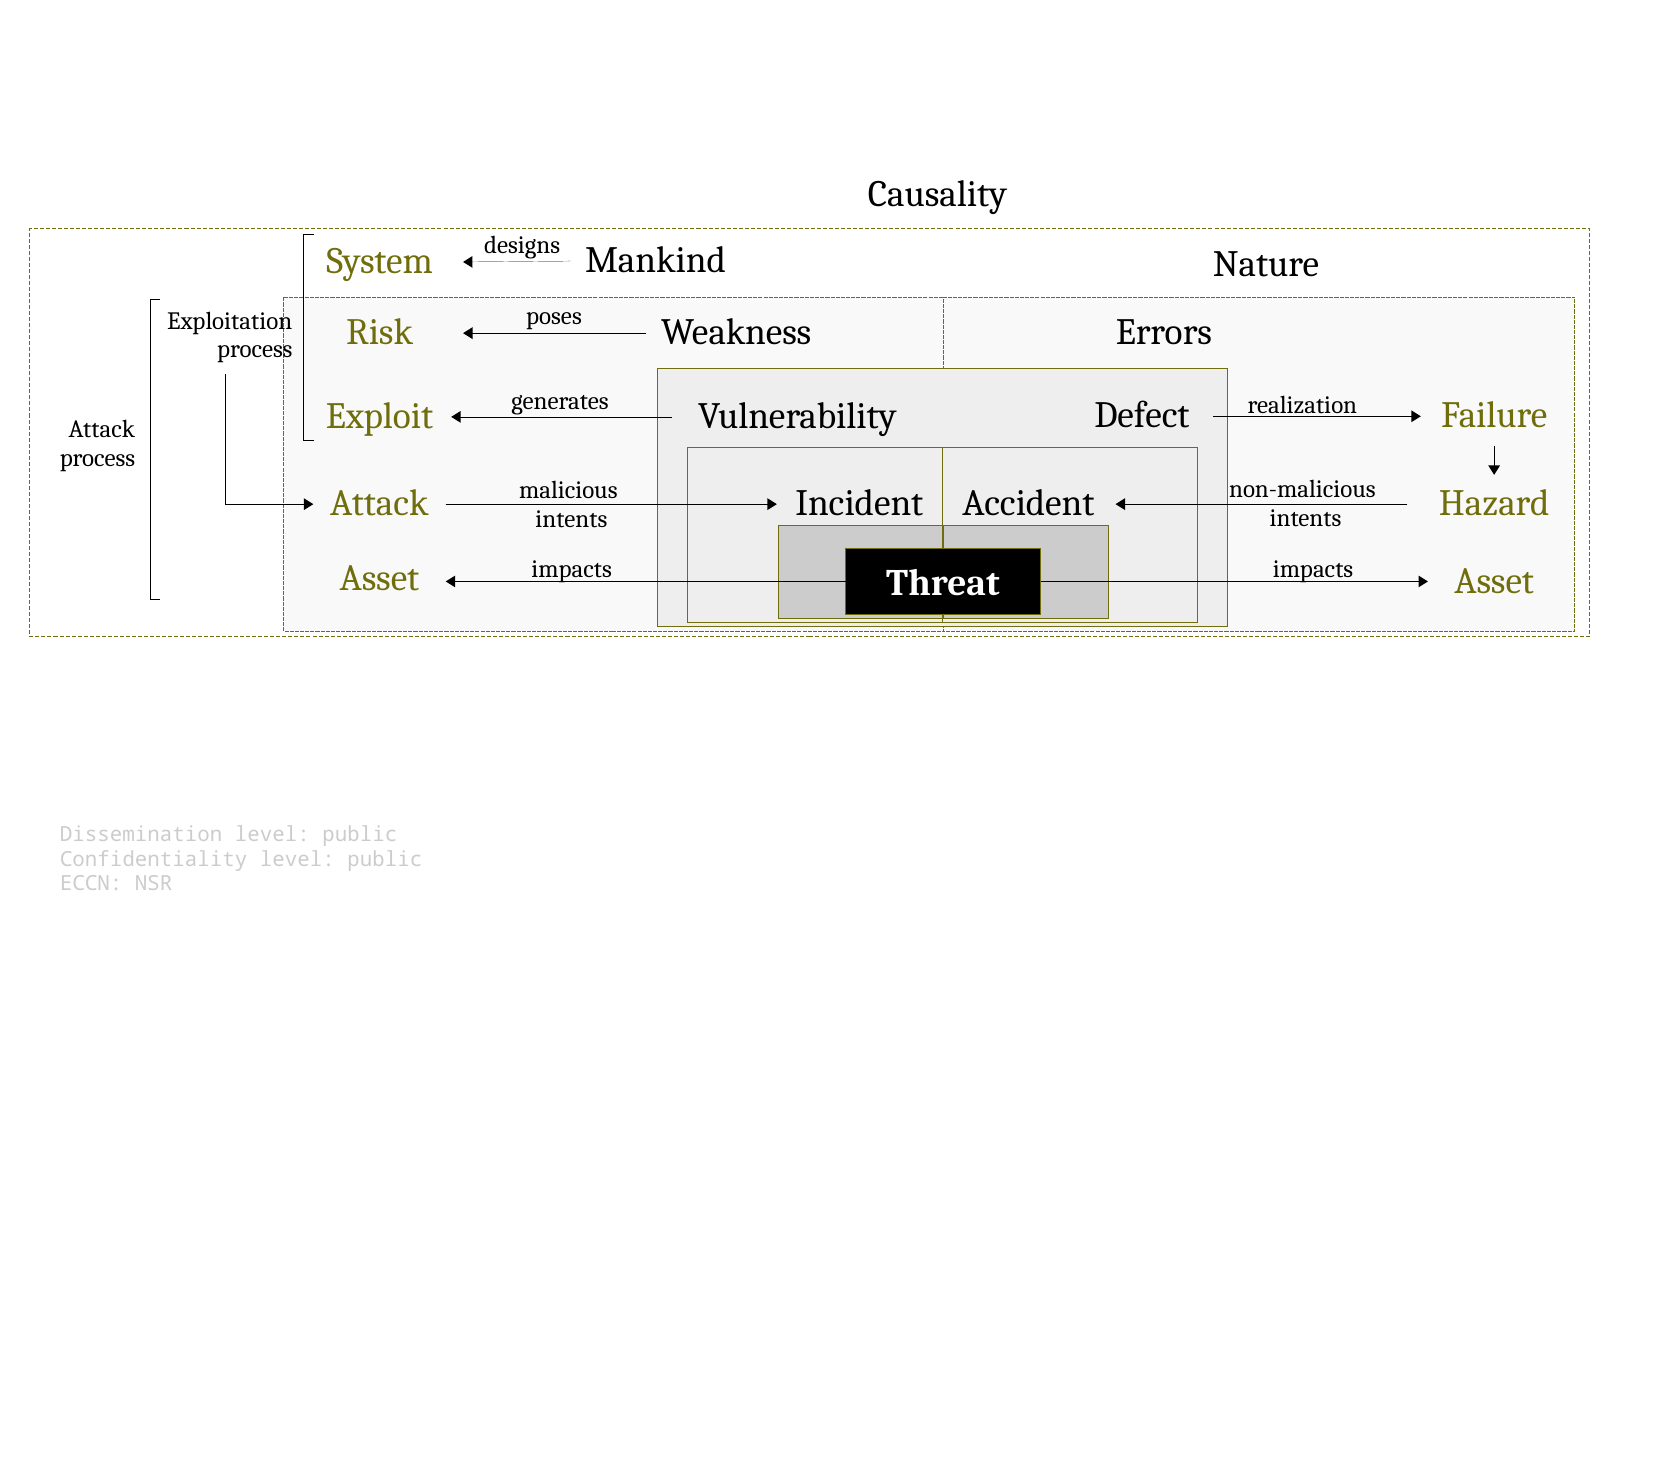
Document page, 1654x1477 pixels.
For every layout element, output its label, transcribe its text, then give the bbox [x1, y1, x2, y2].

text_box Failure [1420, 386, 1568, 446]
text_box impacts [506, 547, 637, 592]
text_box [29, 228, 446, 407]
text_box System [296, 232, 464, 292]
text_box impacts [1248, 547, 1379, 592]
text_box Asset [313, 549, 446, 614]
text_box Weakness [697, 303, 842, 363]
text_box non-malicious intents [1207, 467, 1403, 541]
text_box Asset [1427, 552, 1561, 611]
text_box [29, 228, 1590, 637]
text_box realization [1197, 383, 1408, 428]
text_box malicious intents [484, 468, 657, 504]
text_box Hazard [1407, 474, 1581, 534]
text_box Dissemination level: public Confidentiality level: public ECCN: NSR [44, 815, 917, 903]
text_box Exploit [307, 387, 452, 447]
text_box designs [446, 224, 598, 269]
text_box Exploitation process [142, 299, 150, 375]
text_box poses [411, 294, 697, 368]
text_box Nature [1198, 235, 1349, 298]
text_box Threat [855, 554, 1031, 614]
text_box malicious intents [484, 505, 657, 543]
text_box Errors [1101, 303, 1242, 363]
text_box Vulnerability [671, 387, 912, 447]
text_box Attack [313, 474, 446, 534]
text_box Accident [941, 474, 1116, 534]
text_box Defect [1079, 386, 1214, 446]
text_box Risk [308, 303, 464, 363]
text_box Attack process [0, 407, 150, 511]
text_box generates [454, 379, 666, 453]
text_box Exploitation process [151, 299, 308, 375]
text_box Incident [776, 474, 941, 534]
text_box Causality [853, 166, 1034, 225]
text_box Mankind [570, 231, 751, 291]
